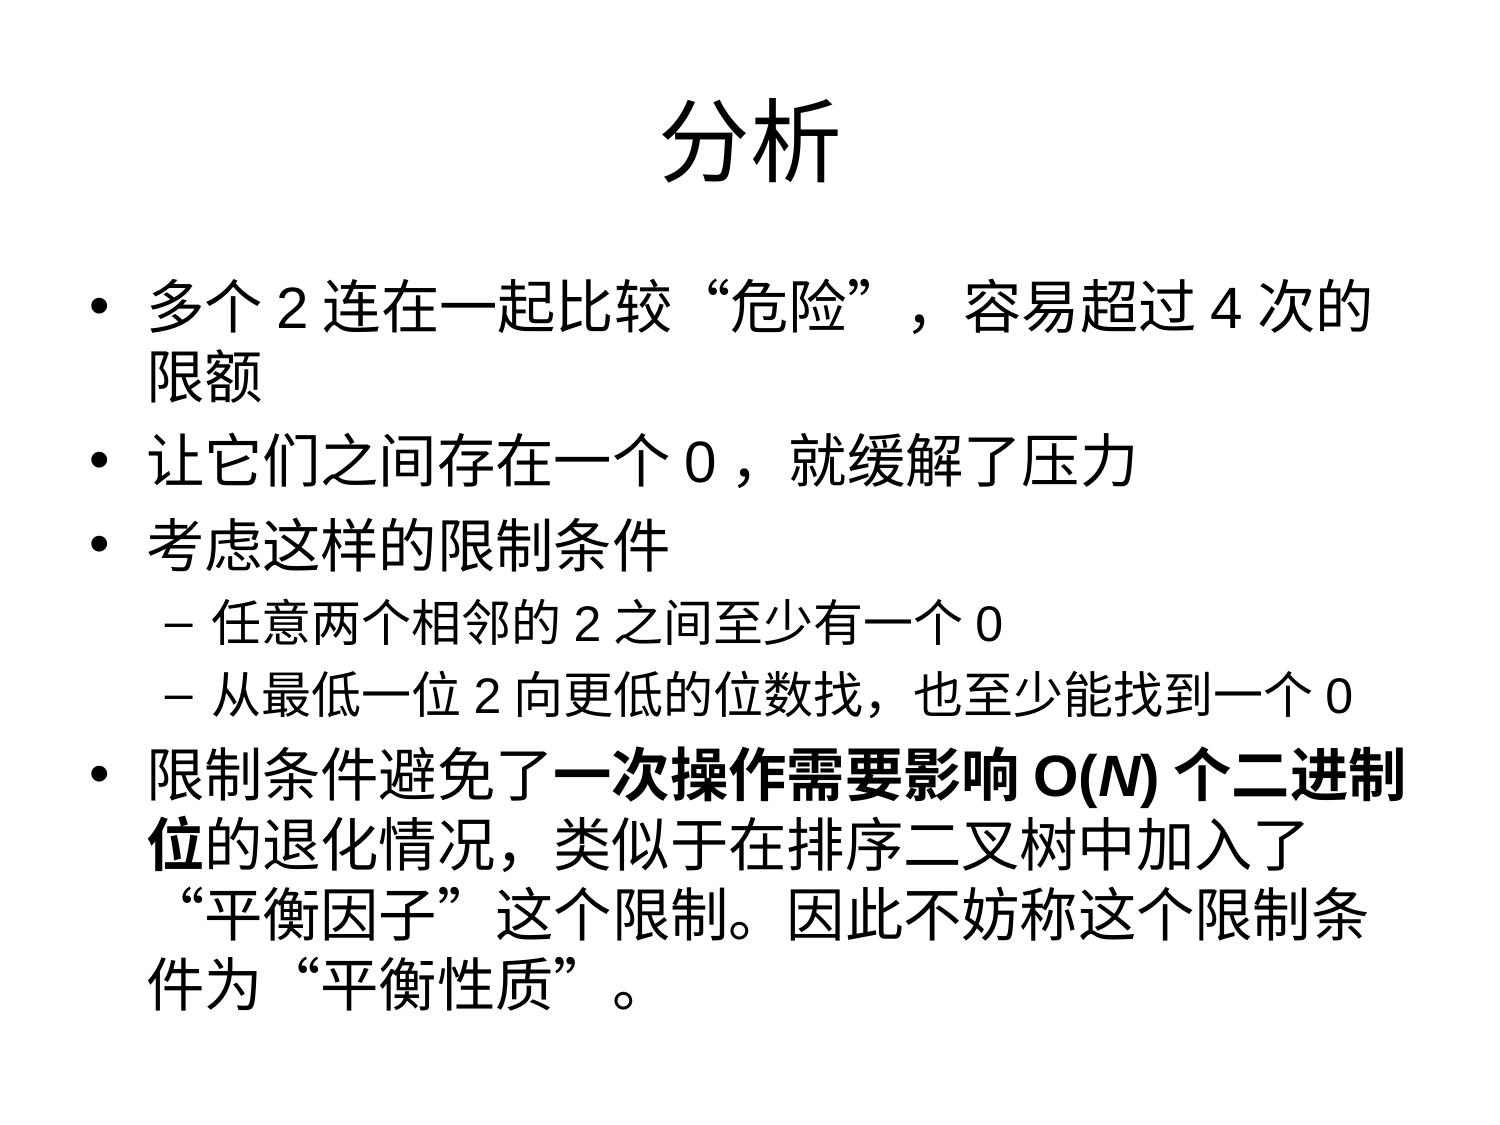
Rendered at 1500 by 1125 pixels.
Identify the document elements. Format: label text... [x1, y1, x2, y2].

list 多个2连在一起比较“危险”，容易超过4次的限额 让它们之间存在一个0，就缓解了压力 考虑这样的限制条件 任意两个相邻的2之间至少有一个0 从最低一位2向更低的位数找，也至少能找到一个0 限制条件避免了一次操作需要影响O(N)个二进制位的退化情况，类似于在排序二叉树中加入了“平衡因子”这个限制。因此不妨称这个限制条件为“平衡性质”。 [75, 262, 1426, 1027]
title 分析 [75, 45, 1426, 233]
